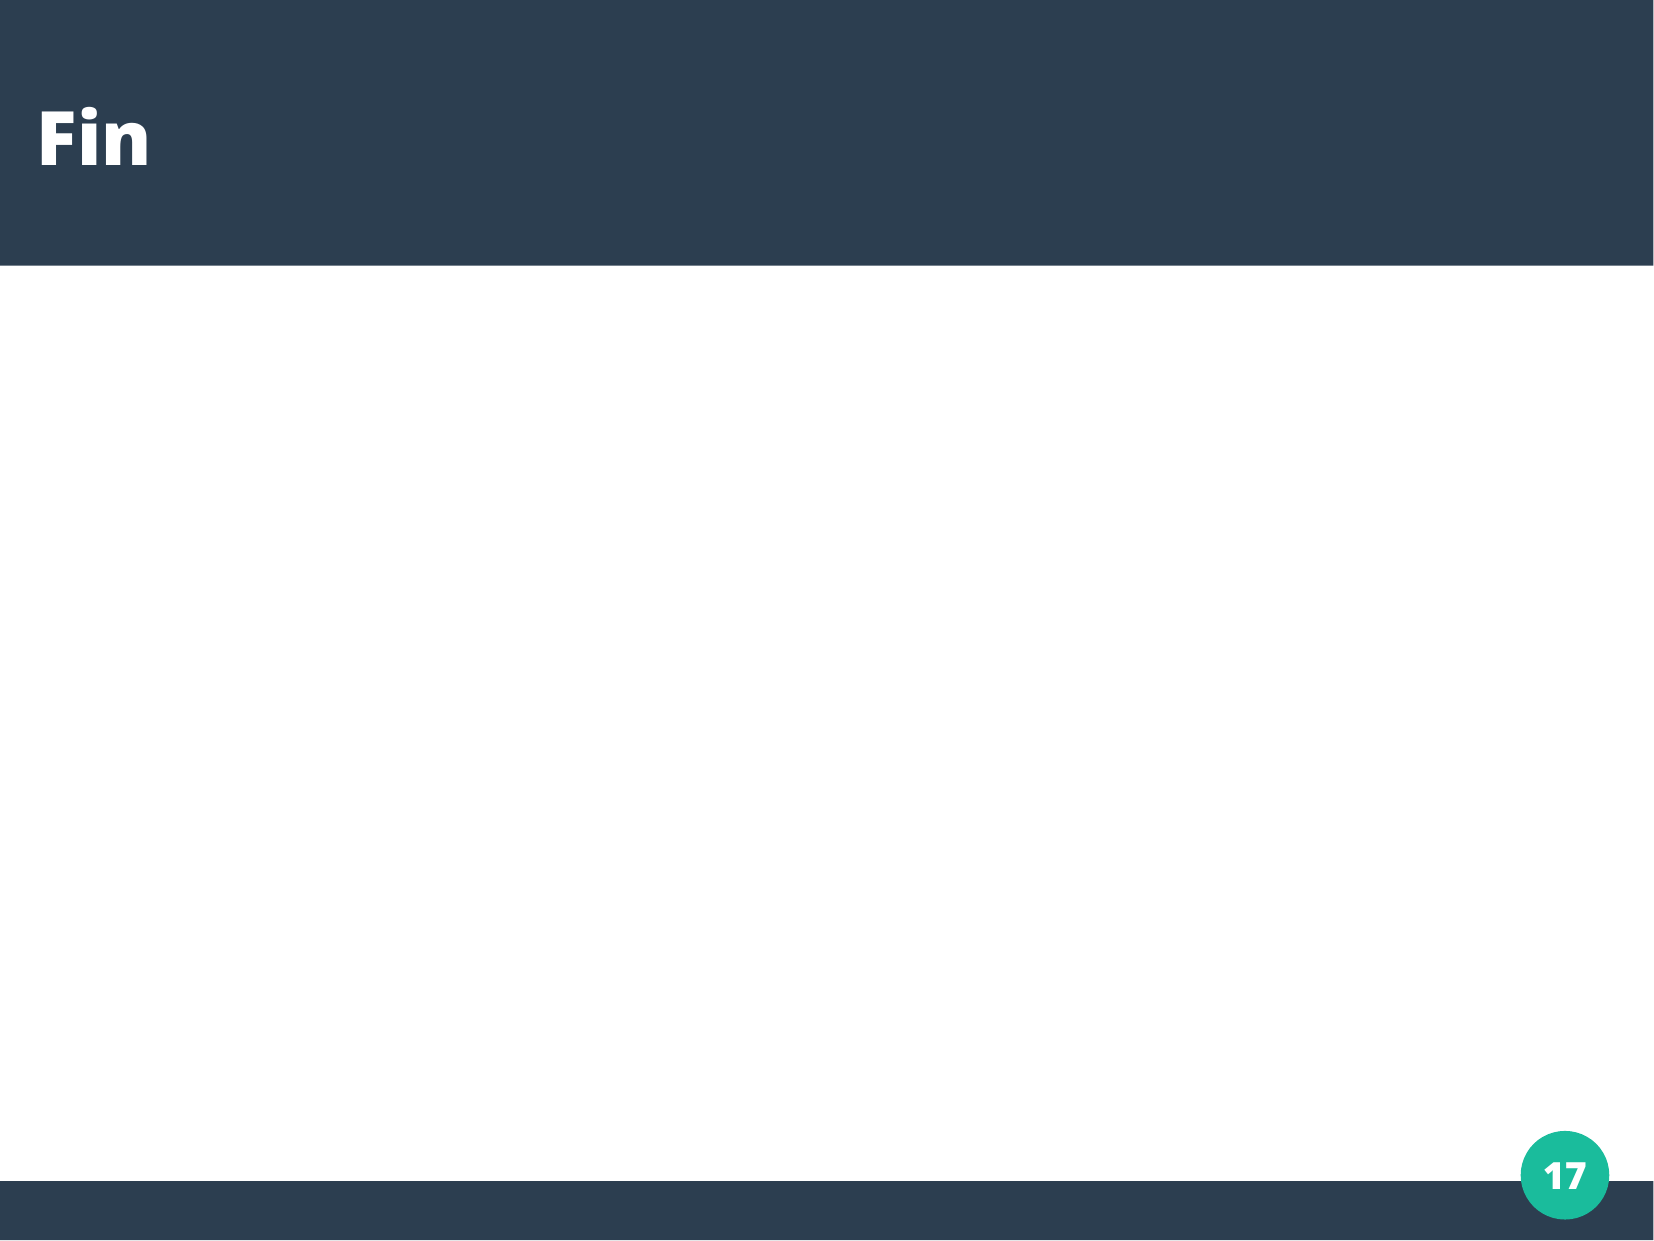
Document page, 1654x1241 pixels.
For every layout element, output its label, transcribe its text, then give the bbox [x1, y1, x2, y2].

title Fin [36, 42, 1573, 232]
